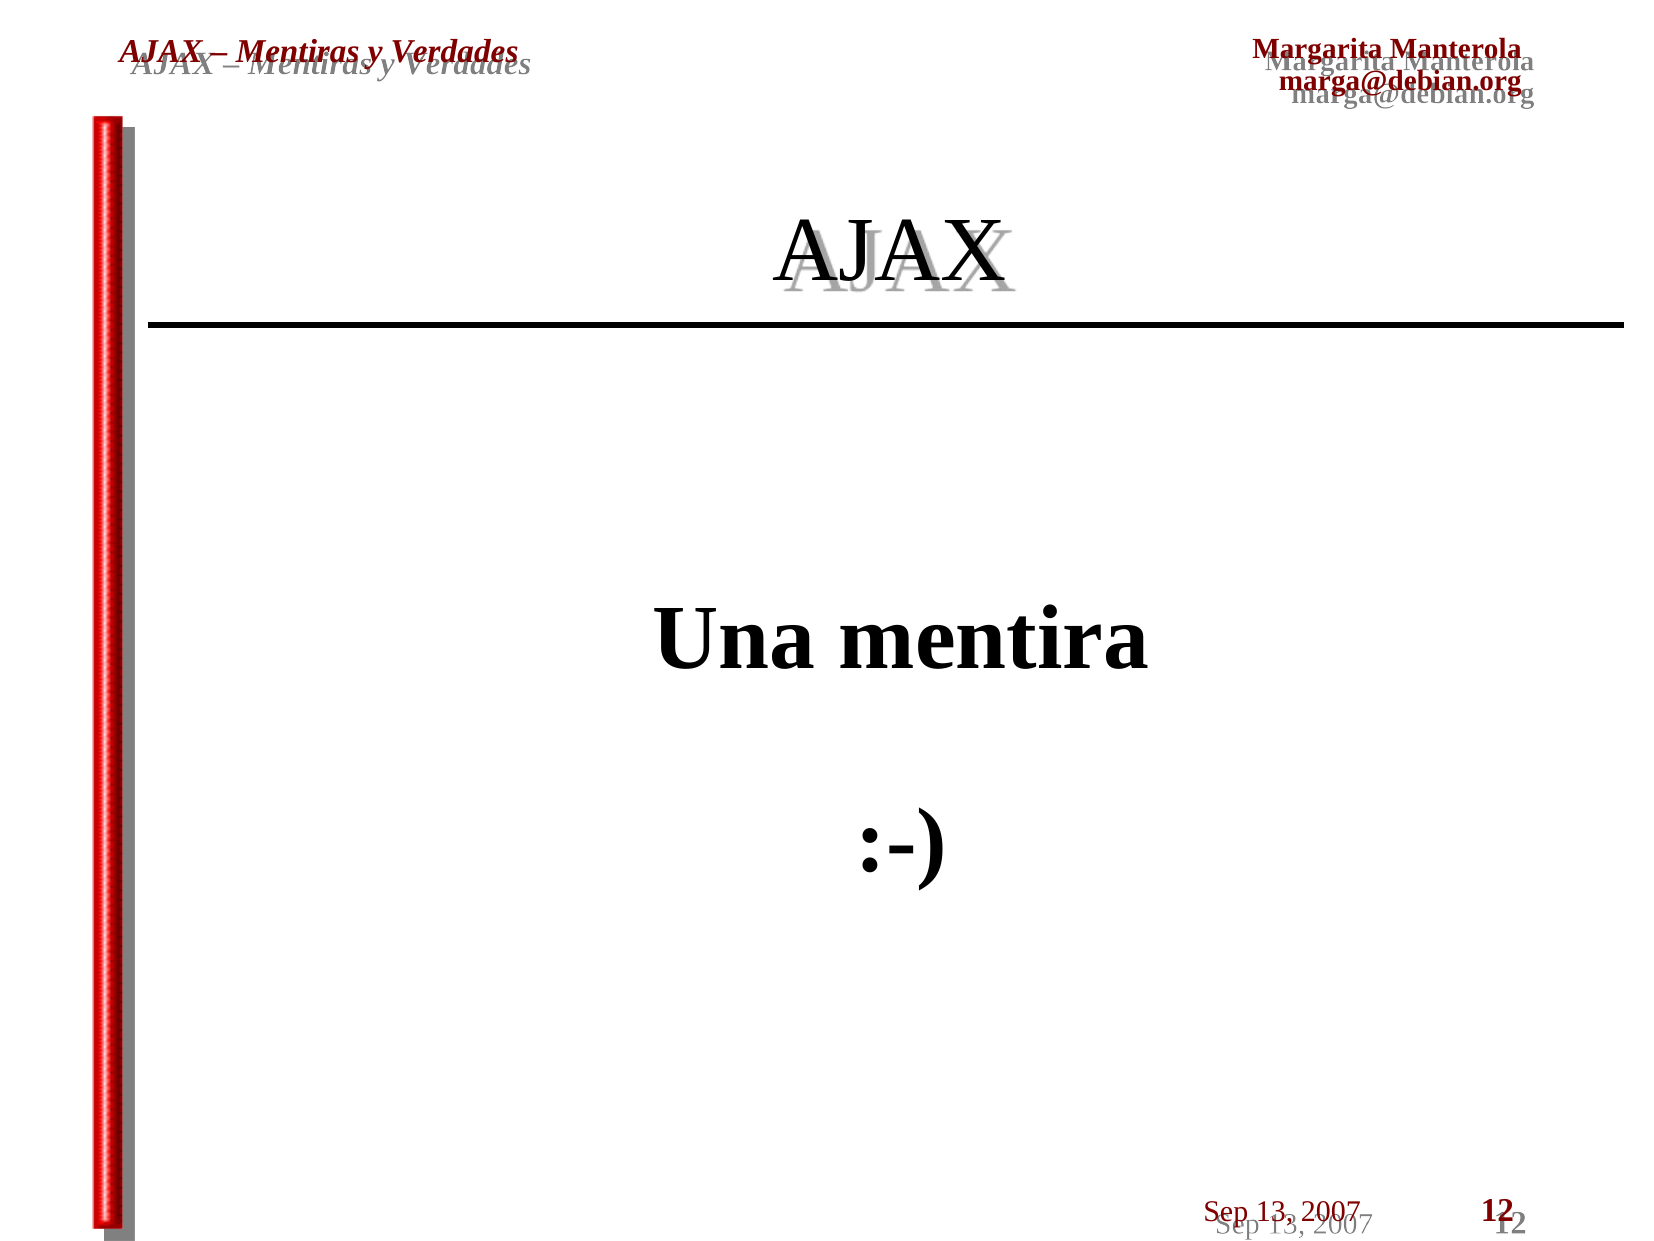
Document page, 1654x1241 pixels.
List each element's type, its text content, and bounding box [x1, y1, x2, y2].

title AJAX [137, 171, 1642, 327]
subtitle Una mentira :-) [149, 344, 1654, 1134]
picture [94, 117, 122, 1228]
